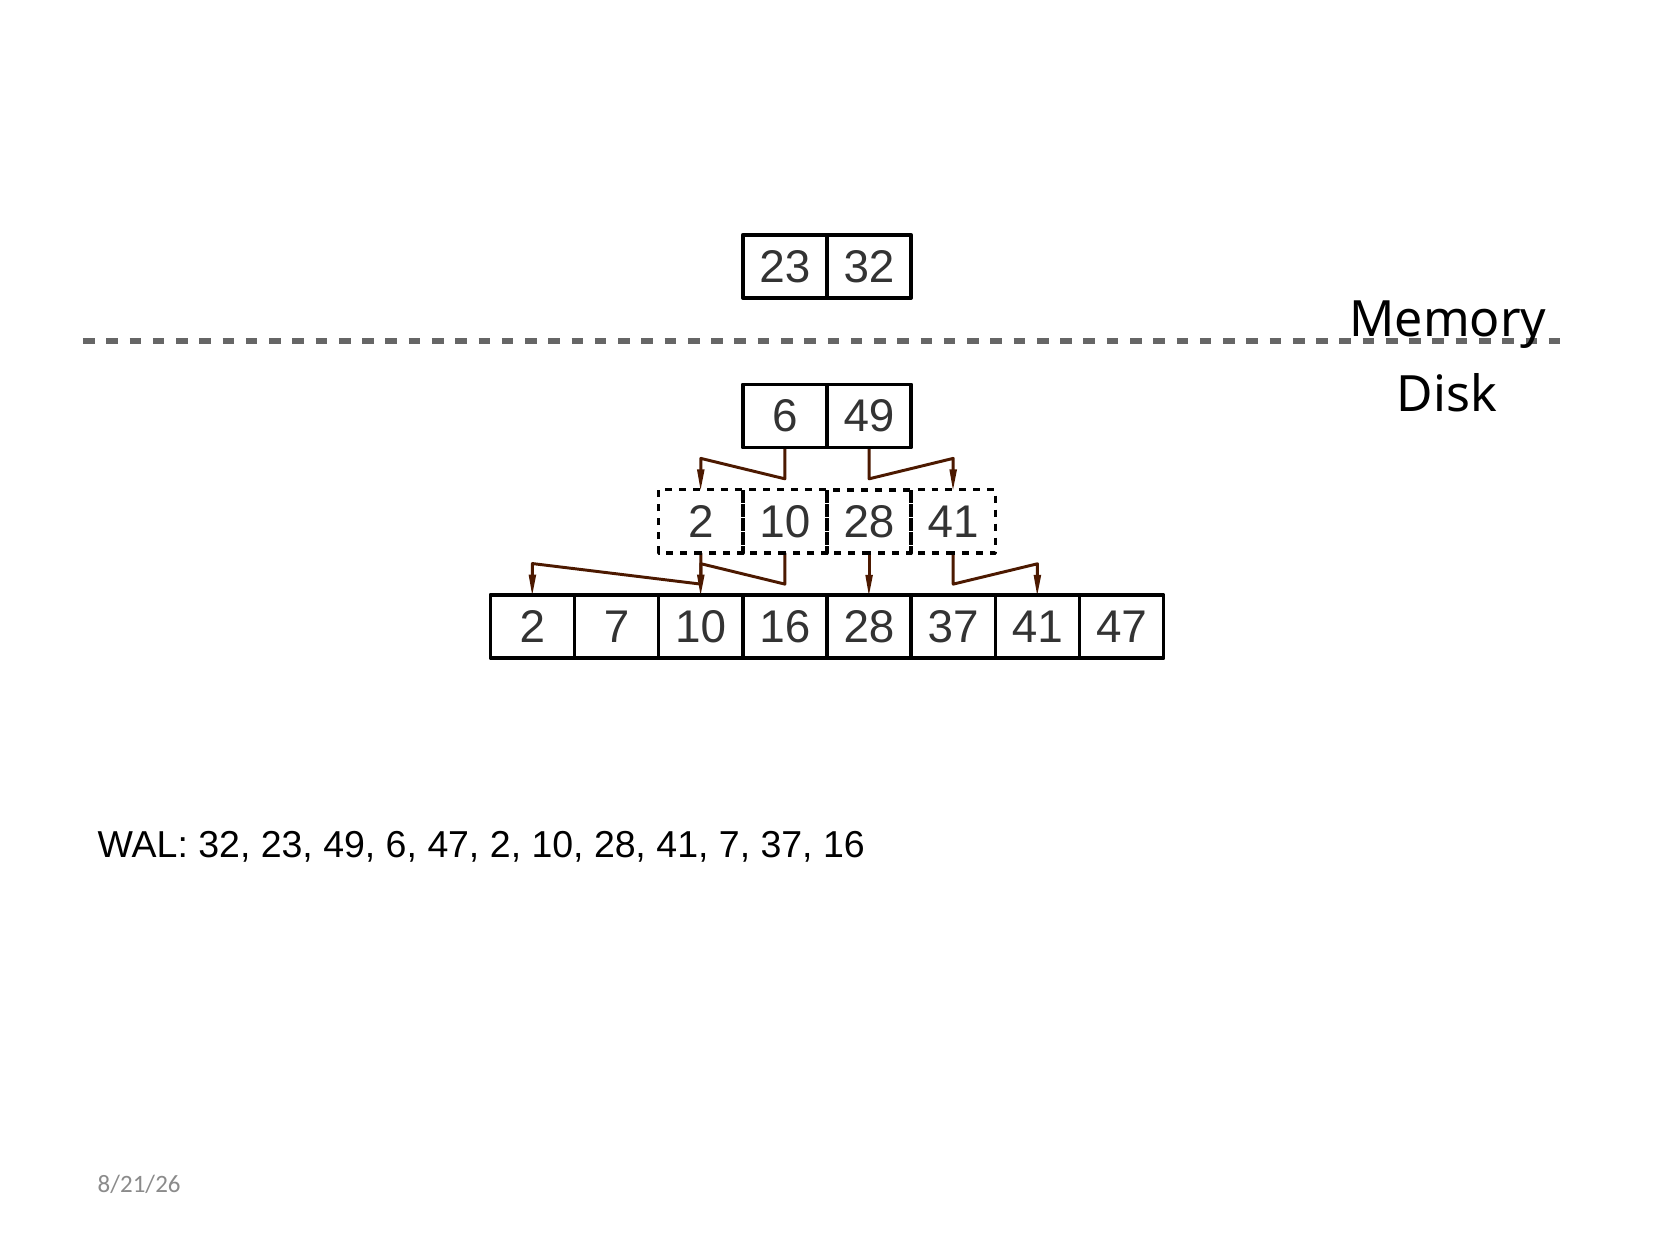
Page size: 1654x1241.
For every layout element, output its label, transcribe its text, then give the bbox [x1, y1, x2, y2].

text_box 28 [827, 595, 911, 659]
text_box 2 [490, 594, 574, 658]
text_box 41 [995, 595, 1079, 659]
text_box 10 [658, 594, 743, 659]
text_box 6 [742, 384, 827, 448]
text_box WAL: 32, 23, 49, 6, 47, 2, 10, 28, 41, 7, 37, 16 [82, 815, 1501, 892]
text_box 2 [658, 489, 742, 553]
text_box 10 [742, 489, 827, 553]
text_box 47 [1079, 595, 1164, 659]
text_box 41 [911, 489, 996, 553]
text_box Disk [1382, 350, 1534, 452]
text_box 28 [827, 489, 911, 553]
text_box Memory [1334, 275, 1591, 377]
text_box 49 [827, 384, 912, 448]
text_box 7 [574, 594, 658, 658]
text_box 23 [742, 234, 827, 298]
text_box 32 [827, 234, 912, 298]
text_box 16 [742, 594, 828, 658]
text_box 37 [911, 594, 996, 659]
